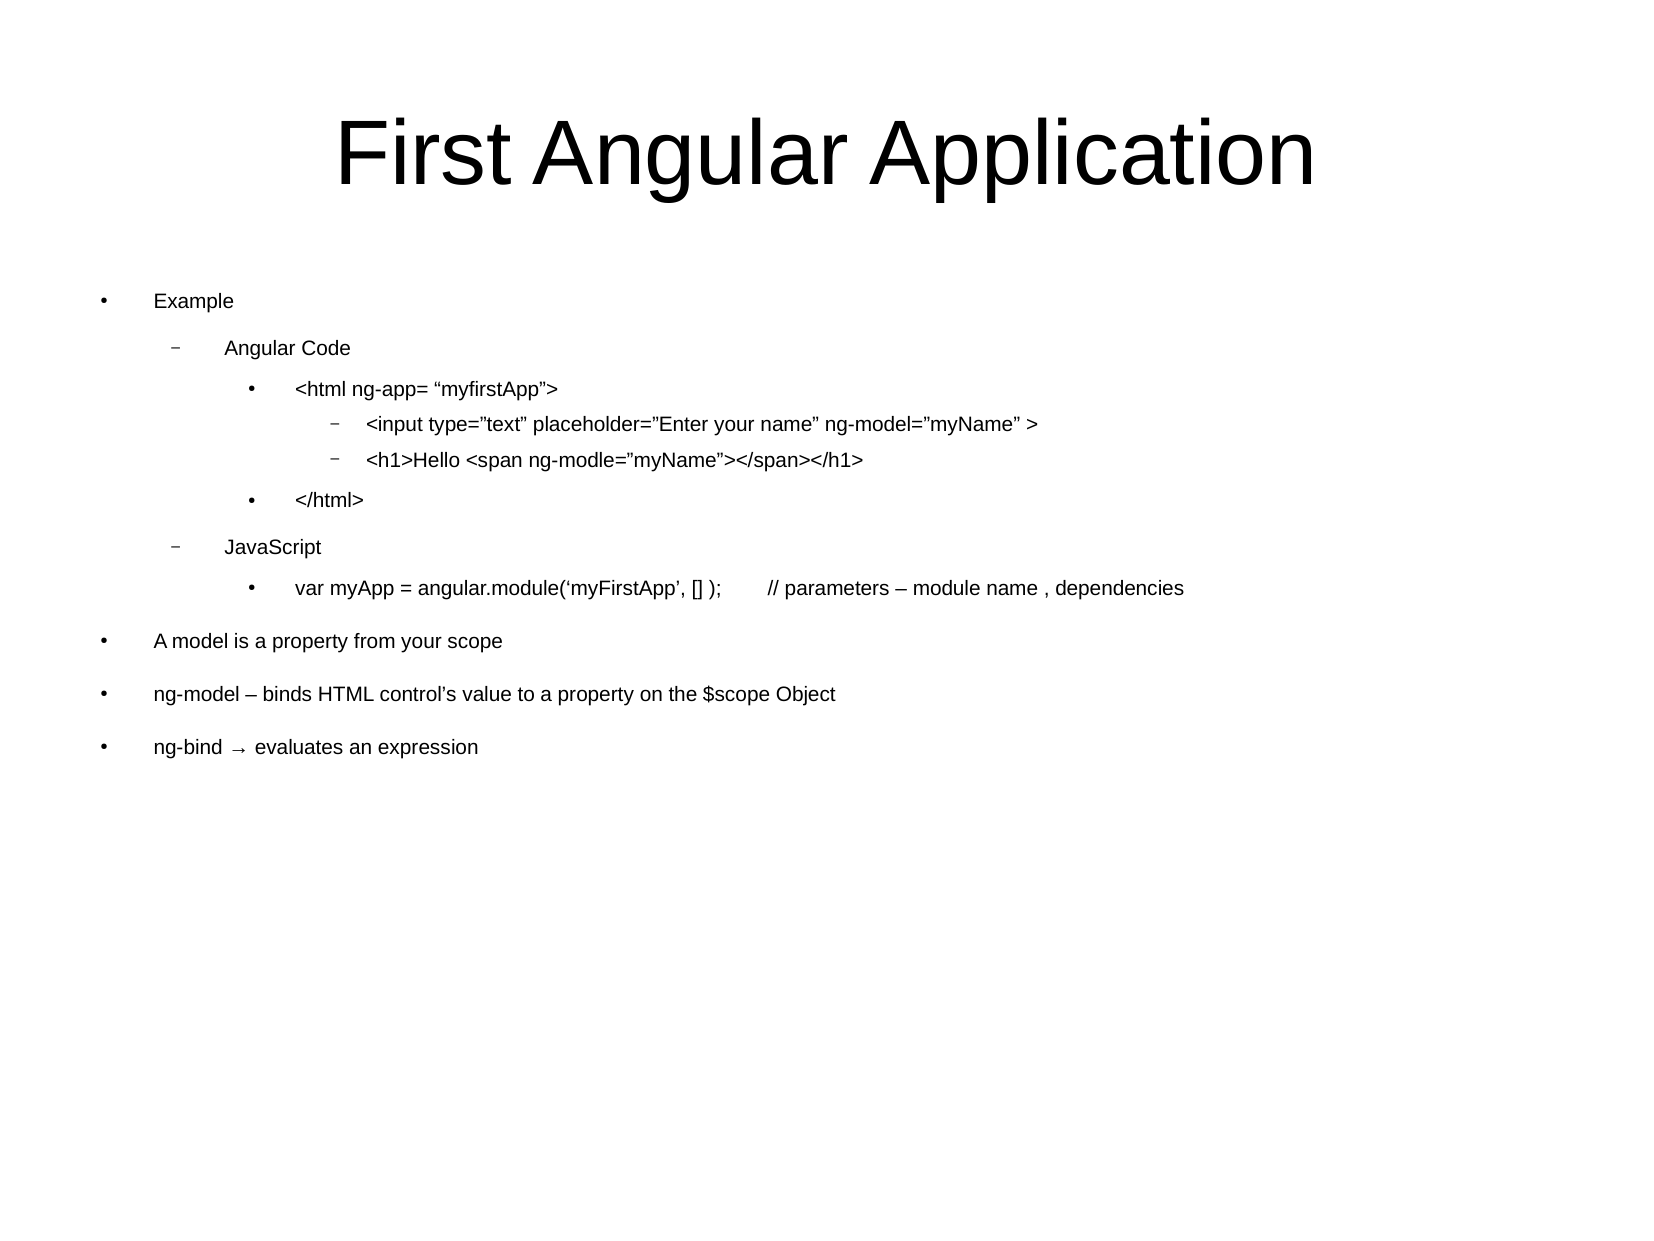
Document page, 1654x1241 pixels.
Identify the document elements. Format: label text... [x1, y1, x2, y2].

title First Angular Application [82, 49, 1571, 257]
list Example Angular Code <html ng-app= “myfirstApp”> <input type=”text” placeholder=”Enter your name” ng-model=”myName” > <h1>Hello <span ng-modle=”myName”></span></h1> </html> JavaScript var myApp = angular.module(‘myFirstApp’, [] ); // parameters – module name , dependencies A model is a property from your scope ng-model – binds HTML control’s value to a property on the $scope Object ng-bind → evaluates an expression [82, 290, 1576, 1216]
